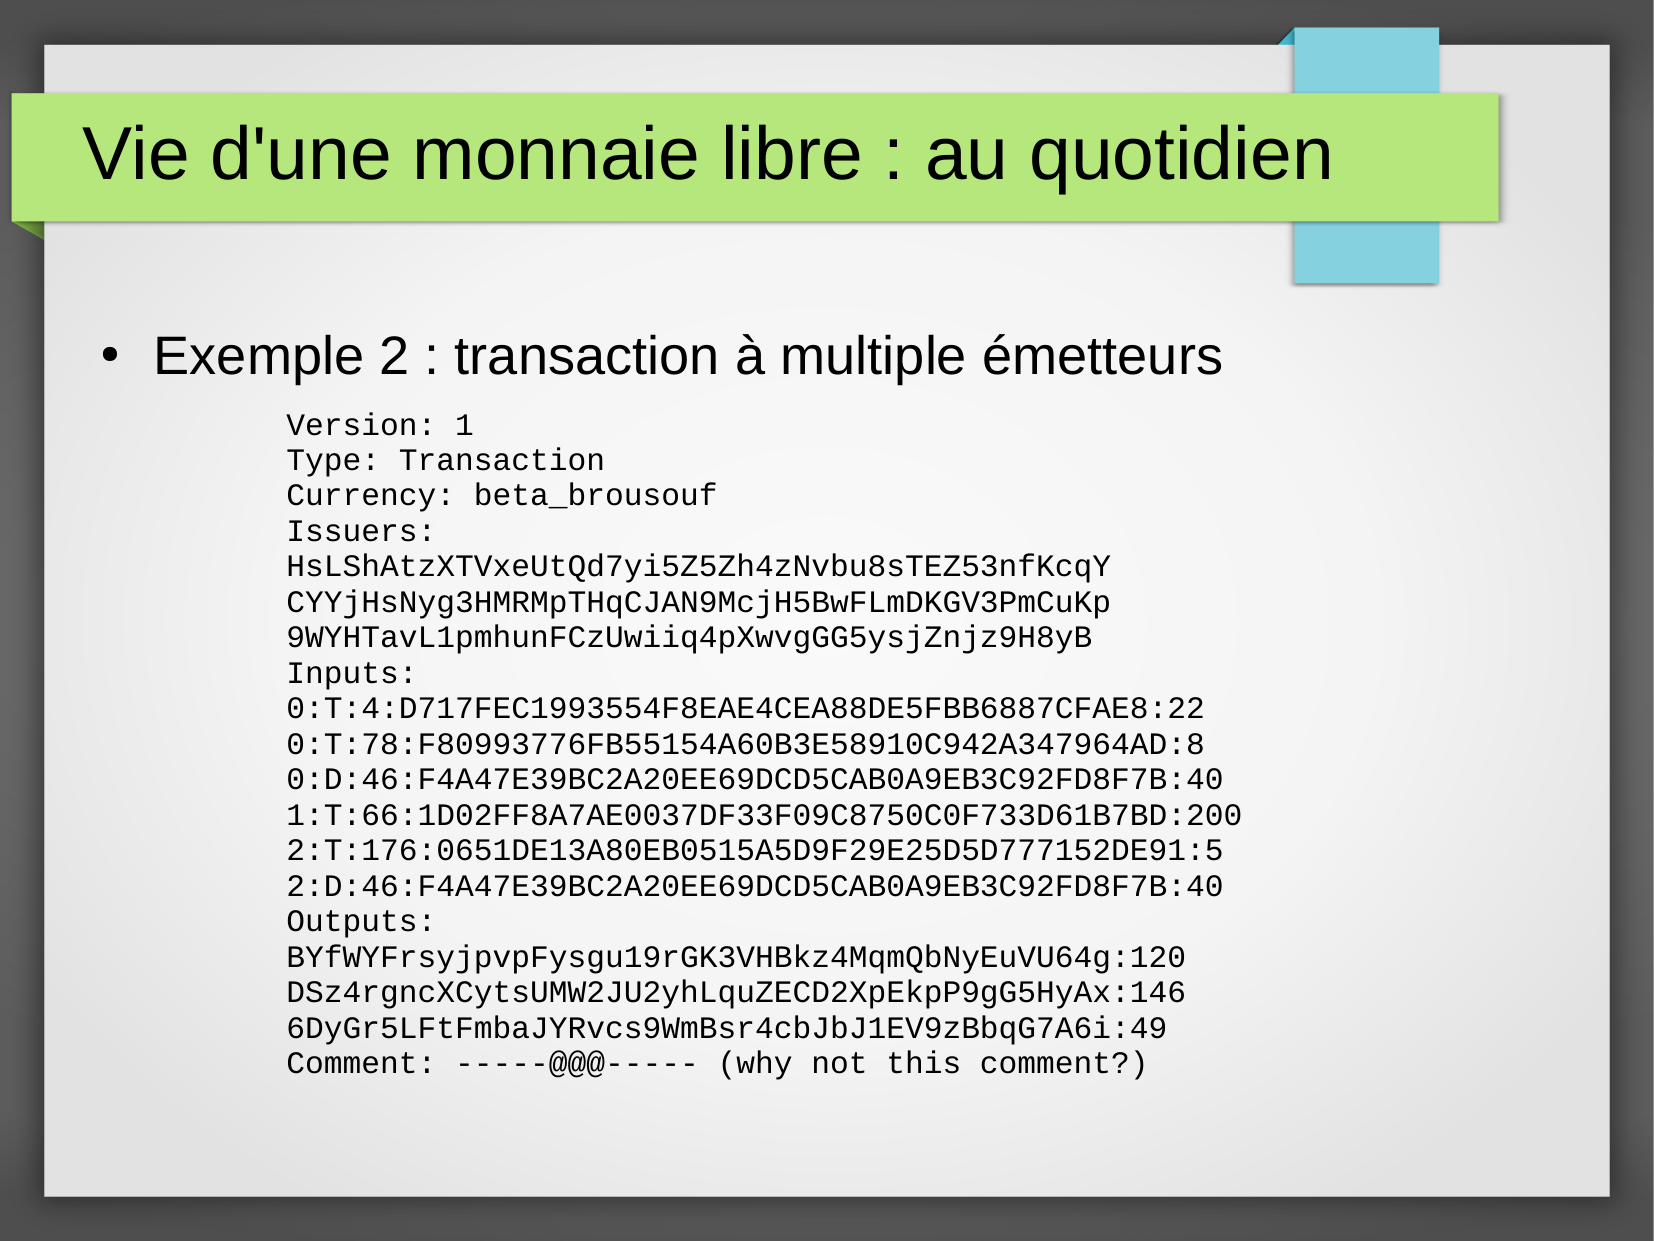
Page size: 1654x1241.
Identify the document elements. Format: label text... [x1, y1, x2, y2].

title Vie d'une monnaie libre : au quotidien [82, 94, 1477, 213]
list Exemple 2 : transaction à multiple émetteurs [82, 295, 1571, 1015]
picture [0, 0, 1654, 1241]
text_box Version: 1 Type: Transaction Currency: beta_brousouf Issuers: HsLShAtzXTVxeUtQd7yi5Z5Zh4zNvbu8sTEZ53nfKcqY CYYjHsNyg3HMRMpTHqCJAN9McjH5BwFLmDKGV3PmCuKp 9WYHTavL1pmhunFCzUwiiq4pXwvgGG5ysjZnjz9H8yB Inputs: 0:T:4:D717FEC1993554F8EAE4CEA88DE5FBB6887CFAE8:22 0:T:78:F80993776FB55154A60B3E58910C942A347964AD:8 0:D:46:F4A47E39BC2A20EE69DCD5CAB0A9EB3C92FD8F7B:40 1:T:66:1D02FF8A7AE0037DF33F09C8750C0F733D61B7BD:200 2:T:176:0651DE13A80EB0515A5D9F29E25D5D777152DE91:5 2:D:46:F4A47E39BC2A20EE69DCD5CAB0A9EB3C92FD8F7B:40 Outputs: BYfWYFrsyjpvpFysgu19rGK3VHBkz4MqmQbNyEuVU64g:120 DSz4rgncXCytsUMW2JU2yhLquZECD2XpEkpP9gG5HyAx:146 6DyGr5LFtFmbaJYRvcs9WmBsr4cbJbJ1EV9zBbqG7A6i:49 Comment: -----@@@----- (why not this comment?) [271, 401, 1441, 1118]
